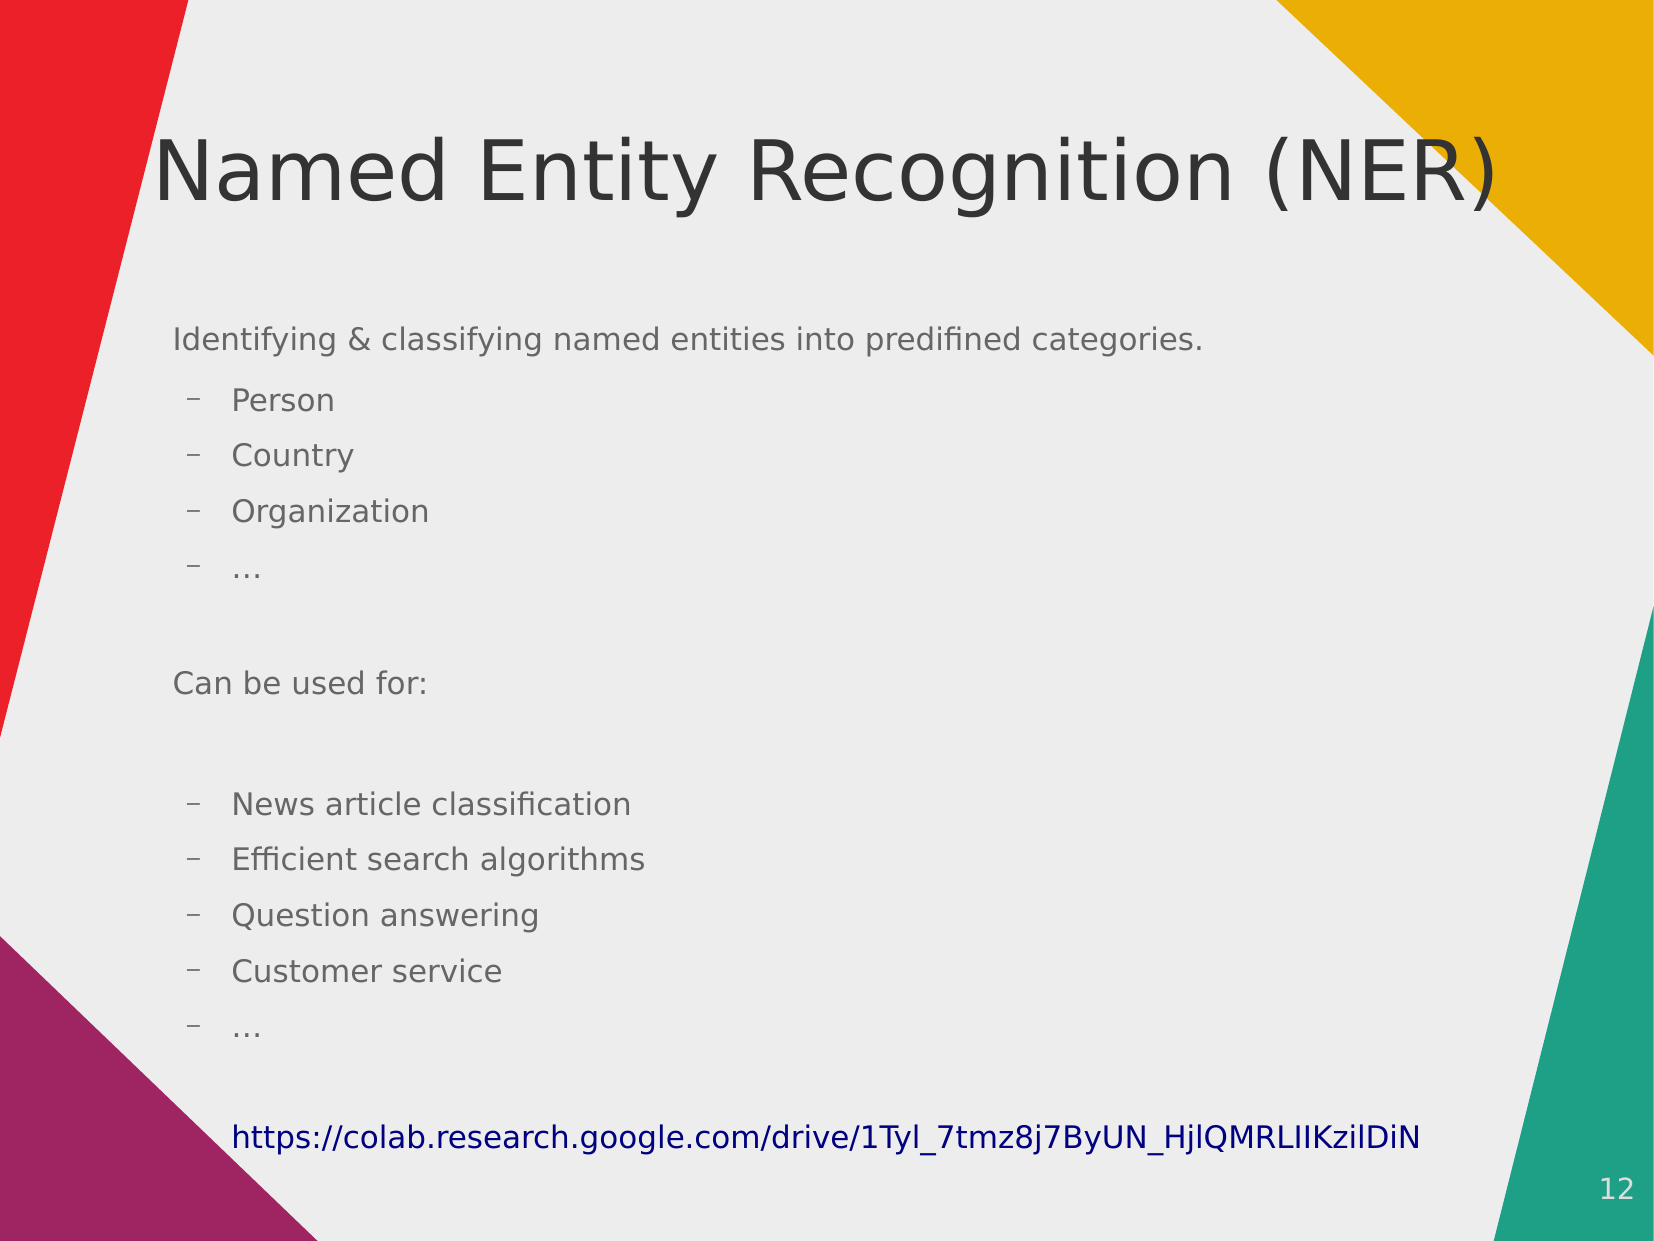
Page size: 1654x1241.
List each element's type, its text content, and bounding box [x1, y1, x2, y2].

list Identifying & classifying named entities into predifined categories. Person Country Organization … Can be used for: News article classification Efficient search algorithms Question answering Customer service … https://colab.research.google.com/drive/1Tyl_7tmz8j7ByUN_HjlQMRLIIKzilDiN [113, 320, 1607, 1158]
title Named Entity Recognition (NER) [114, 73, 1539, 271]
